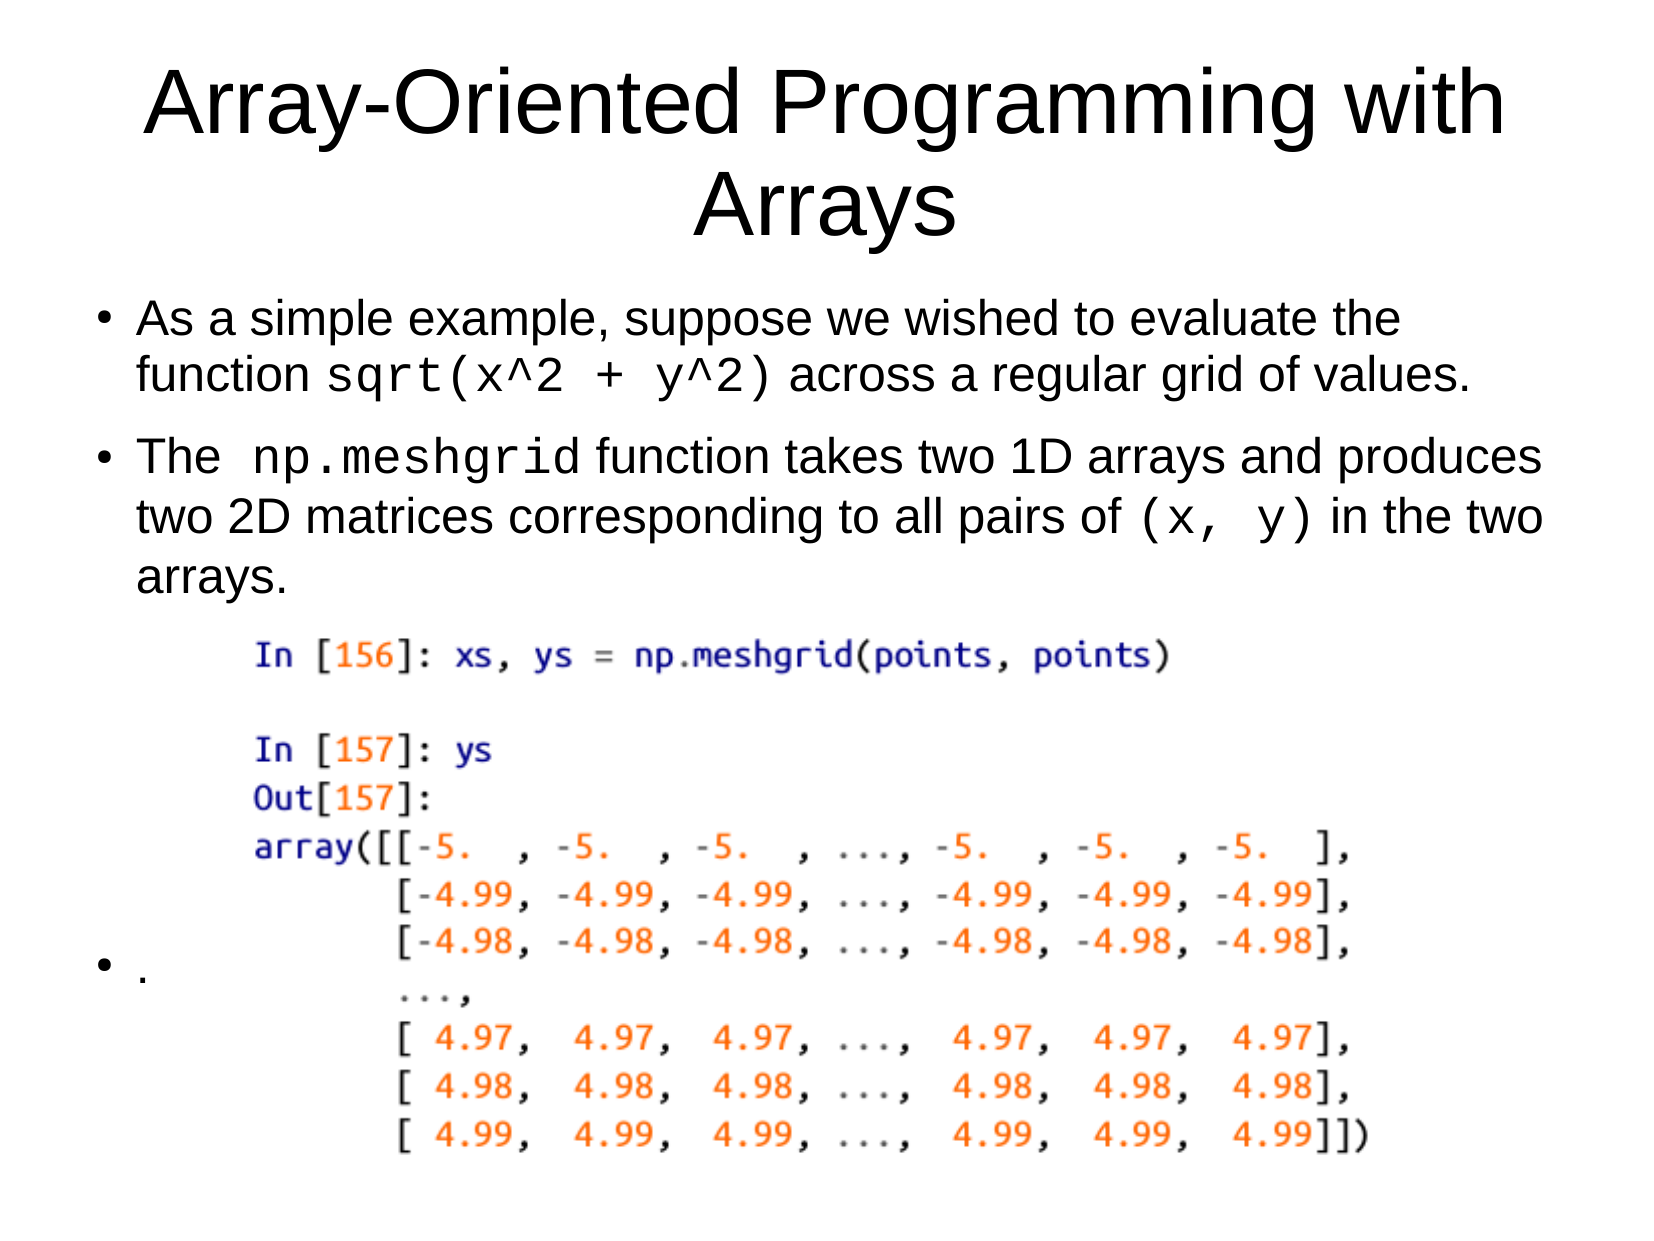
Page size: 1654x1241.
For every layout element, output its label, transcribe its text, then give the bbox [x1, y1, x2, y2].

picture [248, 627, 1382, 1161]
list As a simple example, suppose we wished to evaluate the function sqrt(x^2 + y^2) across a regular grid of values. The np.meshgrid function takes two 1D arrays and produces two 2D matrices corresponding to all pairs of (x, y) in the two arrays. . [82, 290, 1571, 1010]
title Array-Oriented Programming with Arrays [82, 49, 1571, 257]
